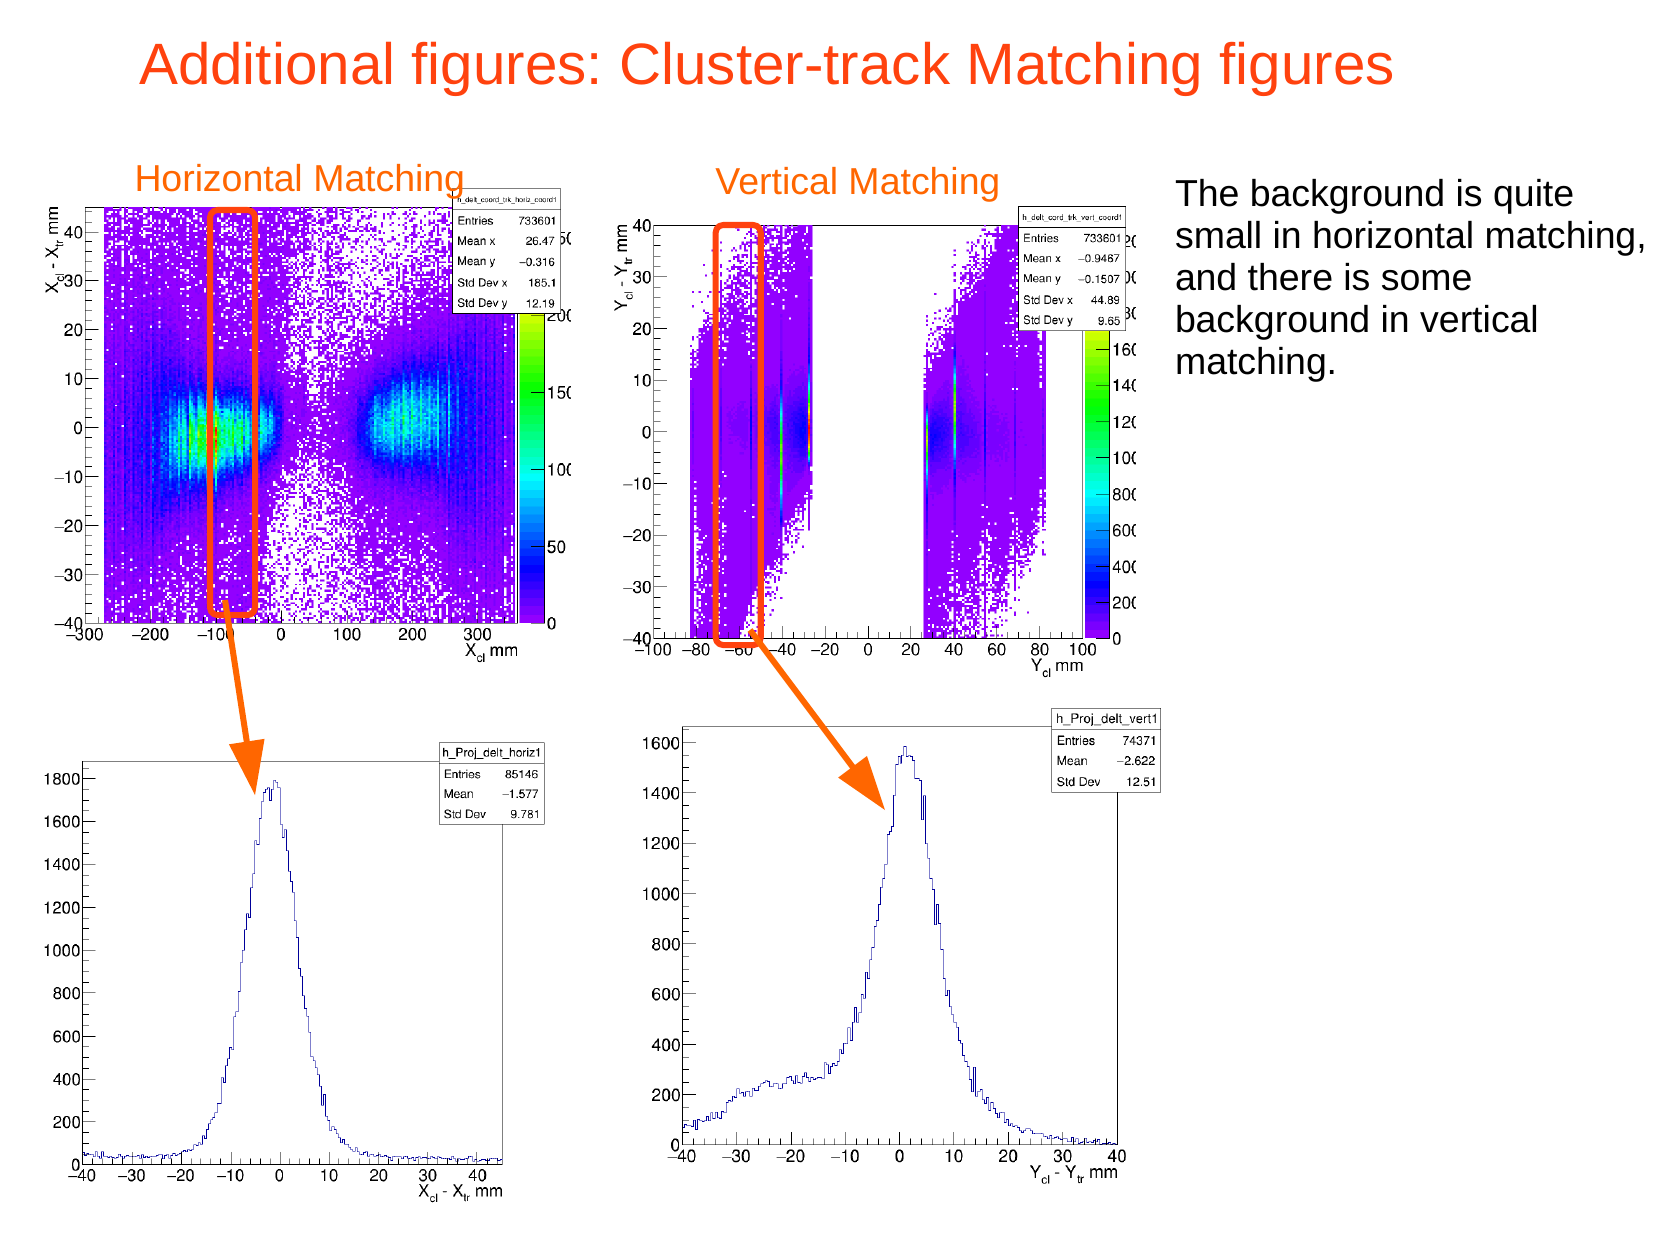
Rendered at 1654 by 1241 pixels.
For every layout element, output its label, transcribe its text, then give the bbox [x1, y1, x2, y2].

text_box The background is quite small in horizontal matching, and there is some background in vertical matching. [1160, 165, 1654, 390]
text_box Horizontal Matching [119, 150, 481, 207]
text_box Vertical Matching [700, 153, 1016, 211]
picture [600, 173, 1171, 1197]
text_box Additional figures: Cluster-track Matching figures [124, 24, 1412, 106]
picture [31, 155, 233, 676]
picture [214, 214, 252, 612]
picture [232, 155, 571, 676]
picture [30, 710, 554, 1216]
